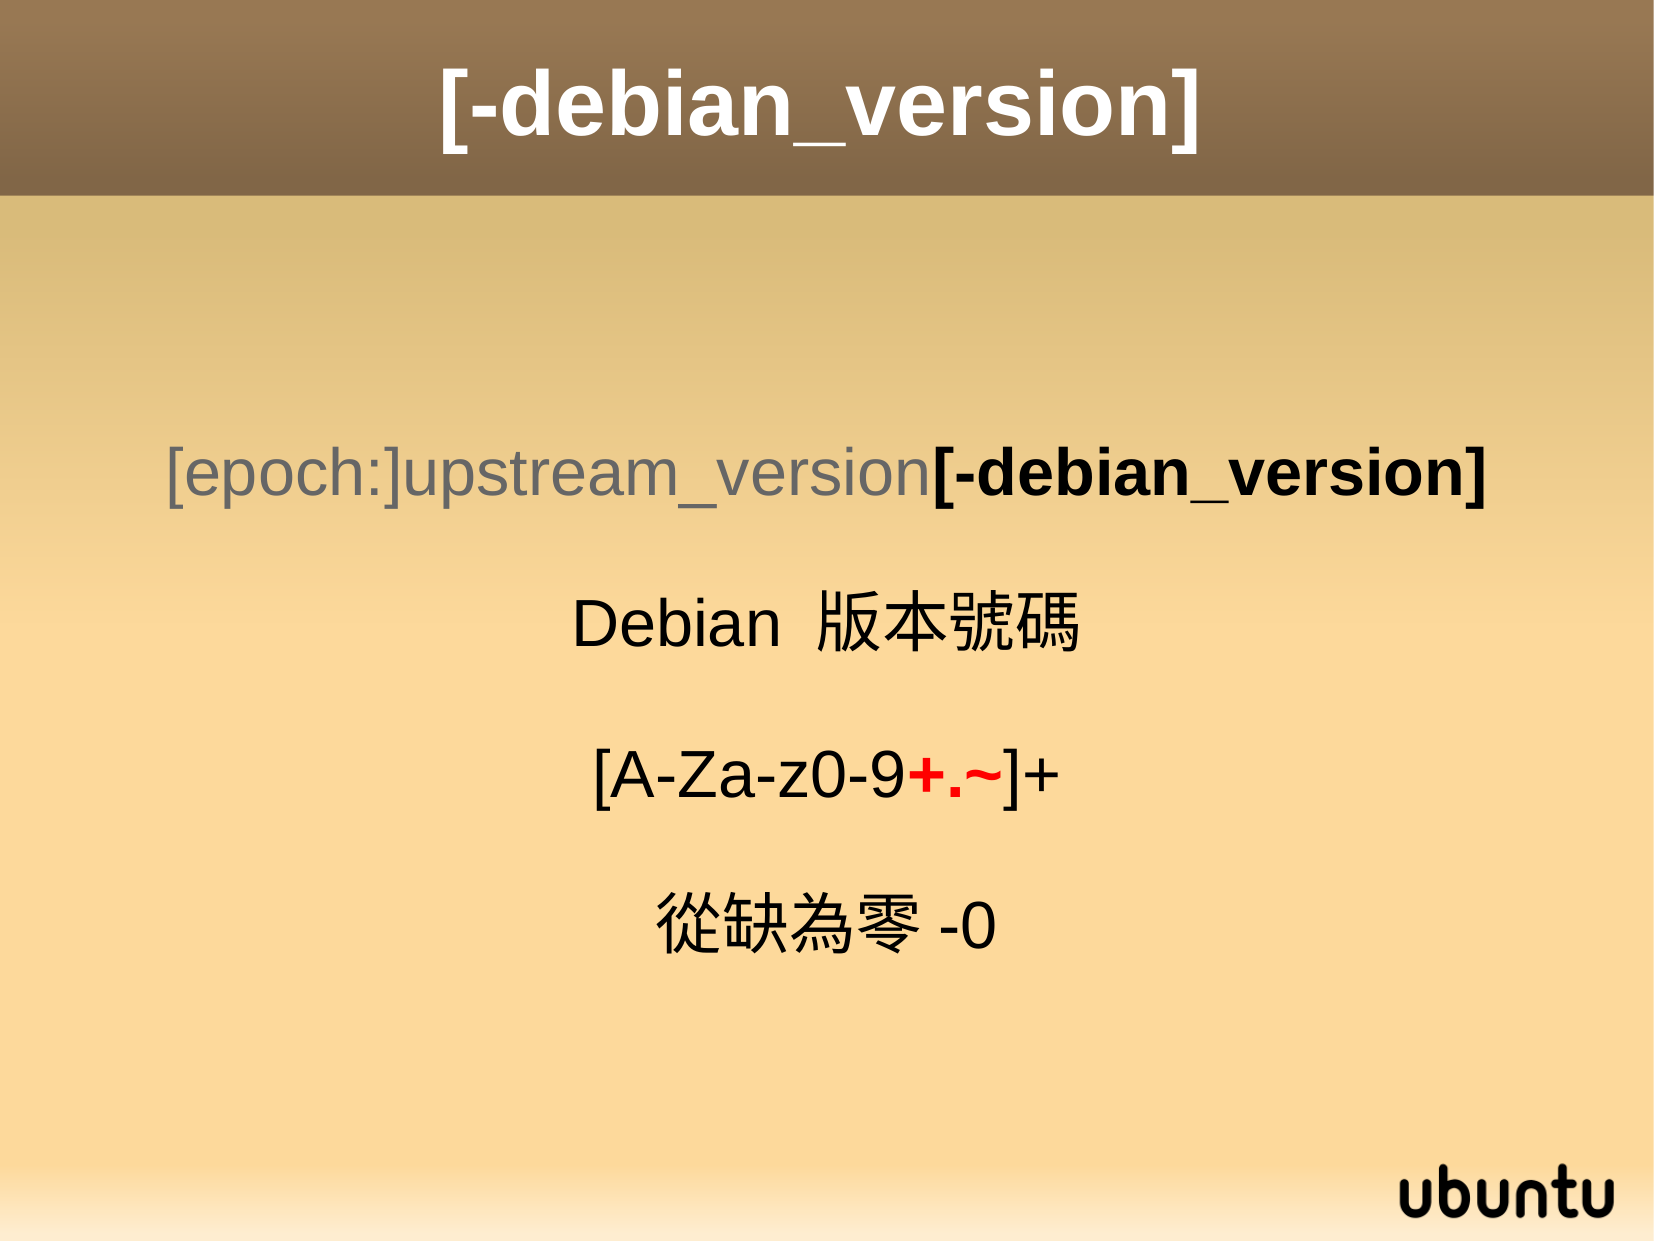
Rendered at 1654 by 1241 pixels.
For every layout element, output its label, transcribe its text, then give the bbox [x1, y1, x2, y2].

picture [0, 0, 1654, 1241]
title [-debian_version] [76, 7, 1565, 200]
subtitle [epoch:]upstream_version[-debian_version] Debian 版本號碼 [A-Za-z0-9+.~]+ 從缺為零-0 [82, 297, 1571, 1102]
